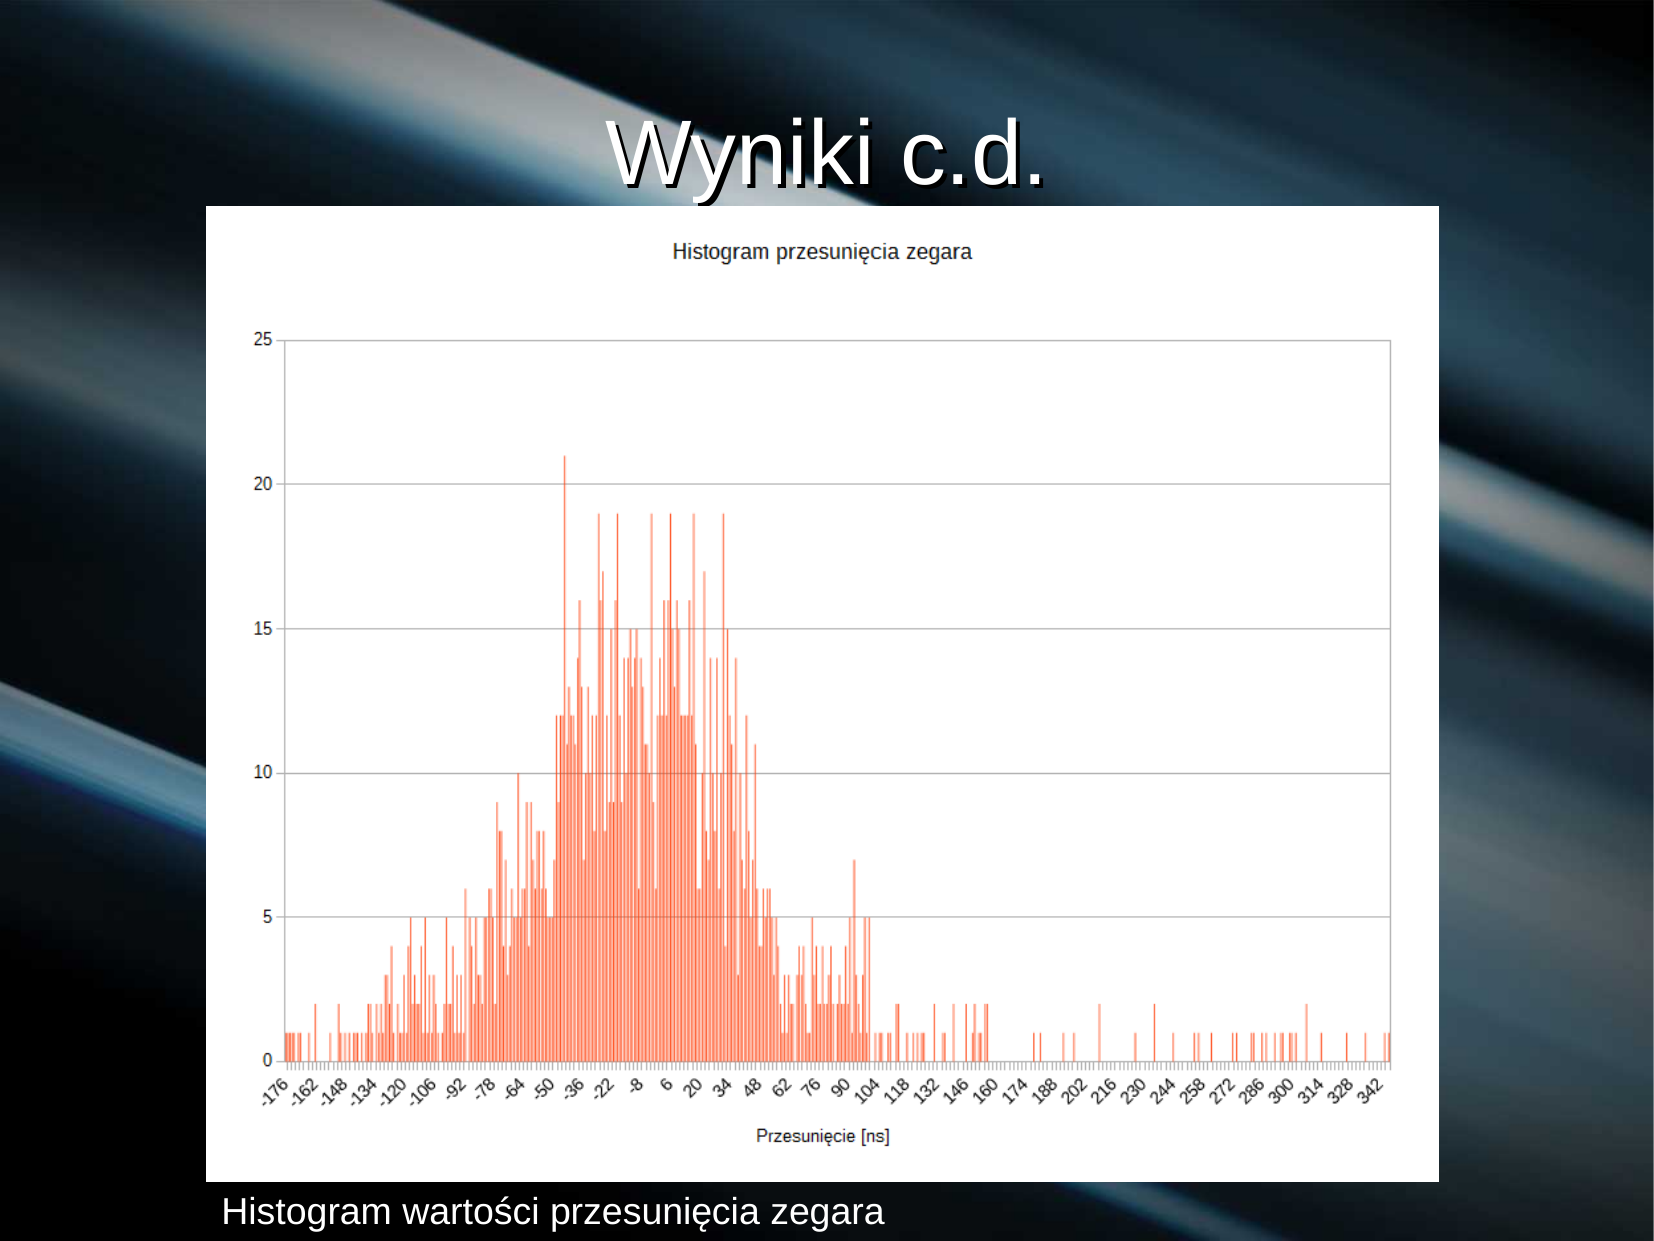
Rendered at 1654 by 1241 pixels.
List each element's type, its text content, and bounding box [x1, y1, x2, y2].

picture [0, 0, 1654, 1241]
text_box Histogram wartości przesunięcia zegara [206, 1183, 900, 1241]
title Wyniki c.d. [82, 49, 1571, 257]
